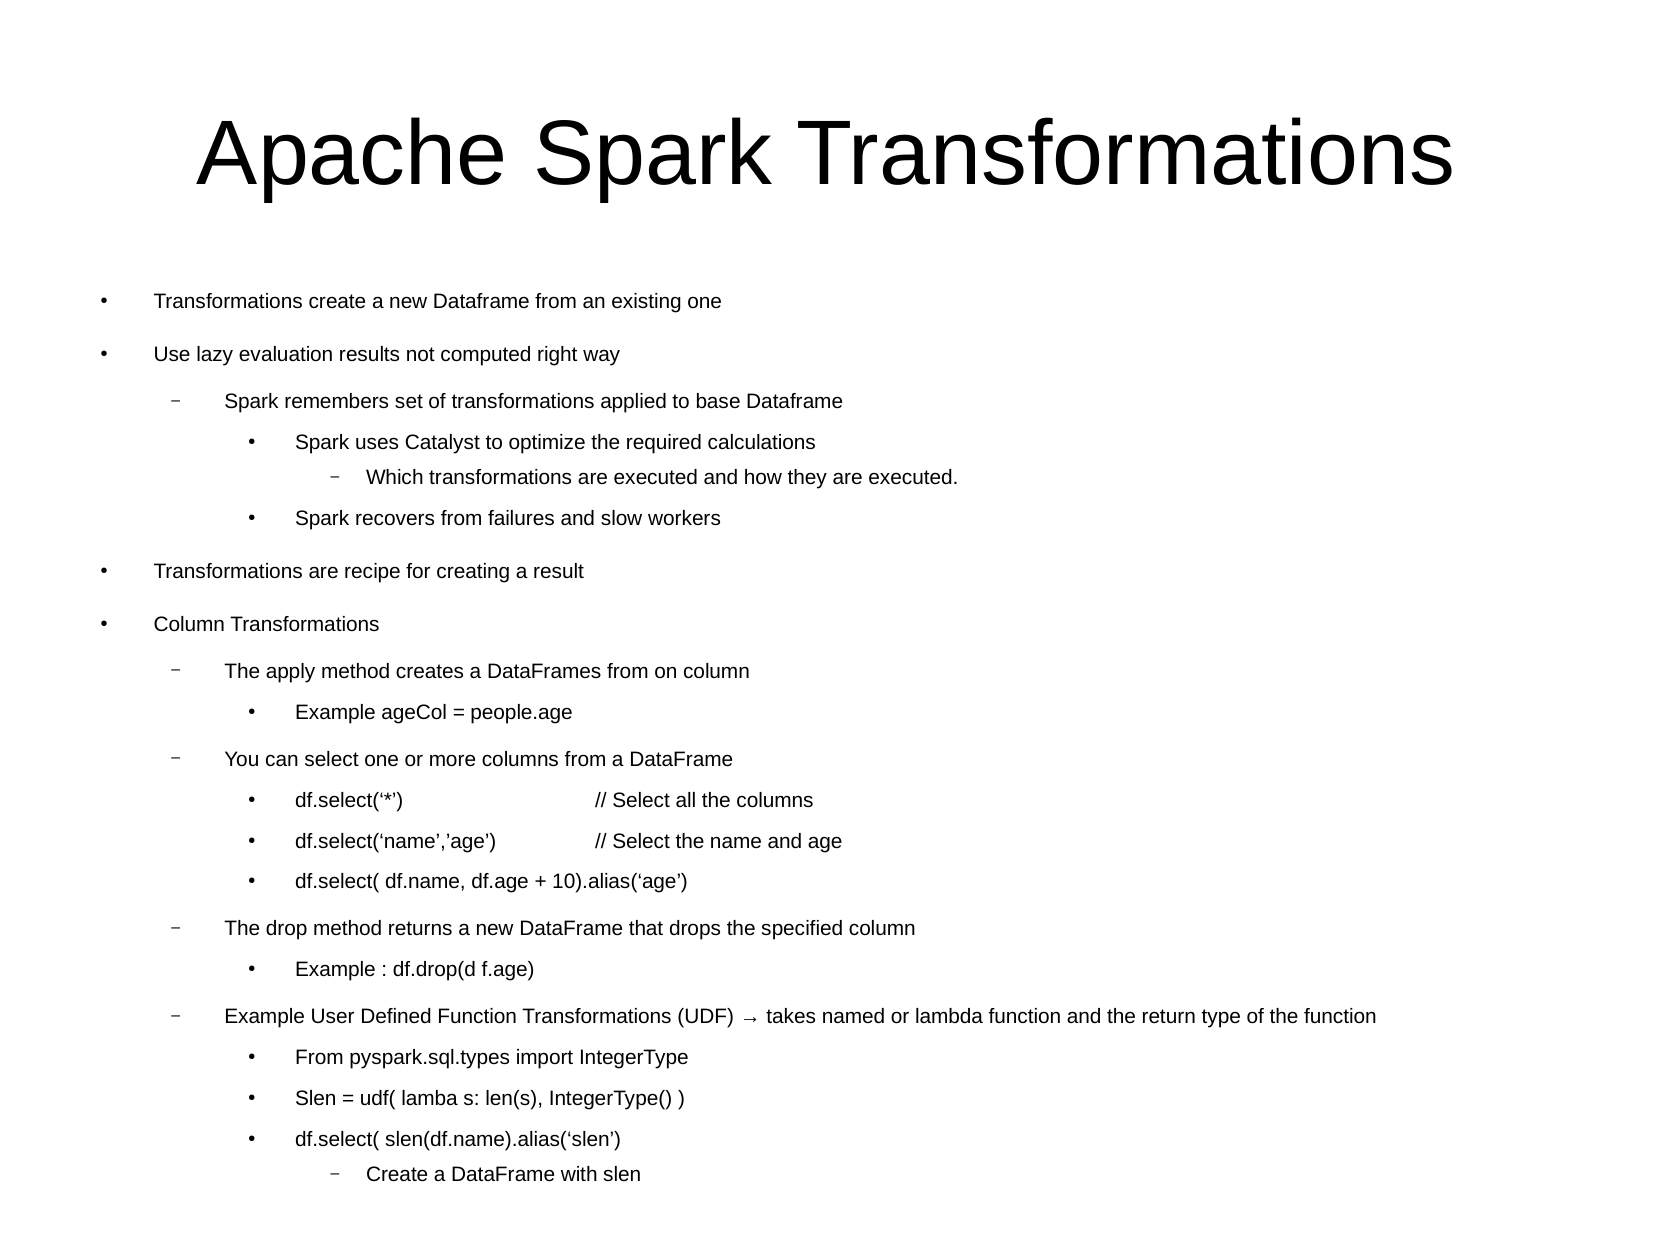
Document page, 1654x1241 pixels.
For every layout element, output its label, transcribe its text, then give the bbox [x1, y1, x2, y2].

list Transformations create a new Dataframe from an existing one Use lazy evaluation results not computed right way Spark remembers set of transformations applied to base Dataframe Spark uses Catalyst to optimize the required calculations Which transformations are executed and how they are executed. Spark recovers from failures and slow workers Transformations are recipe for creating a result Column Transformations The apply method creates a DataFrames from on column Example ageCol = people.age You can select one or more columns from a DataFrame df.select(‘*’) // Select all the columns df.select(‘name’,’age’) // Select the name and age df.select( df.name, df.age + 10).alias(‘age’) The drop method returns a new DataFrame that drops the specified column Example : df.drop(d f.age) Example User Defined Function Transformations (UDF) → takes named or lambda function and the return type of the function From pyspark.sql.types import IntegerType Slen = udf( lamba s: len(s), IntegerType() ) df.select( slen(df.name).alias(‘slen’) Create a DataFrame with slen [82, 290, 1571, 1216]
title Apache Spark Transformations [82, 49, 1571, 257]
